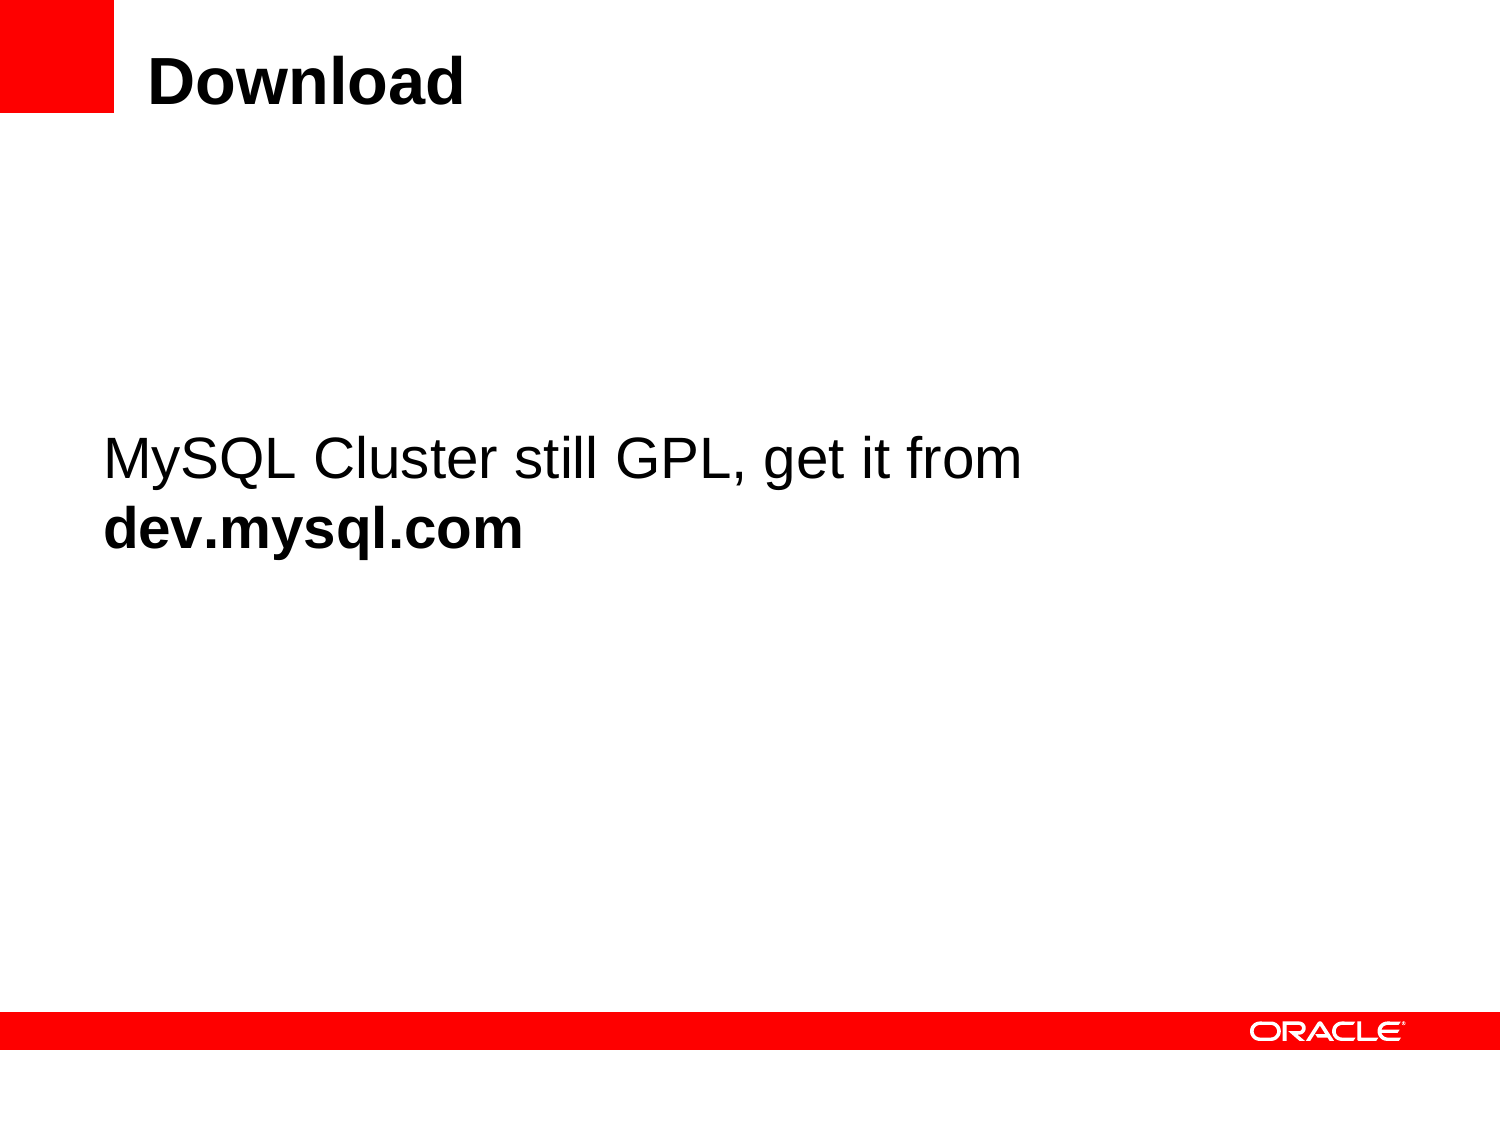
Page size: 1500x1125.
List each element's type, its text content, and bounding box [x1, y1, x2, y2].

picture [0, 0, 114, 113]
picture [0, 1012, 1500, 1050]
title Download [147, 8, 1392, 119]
text_box MySQL Cluster still GPL, get it from dev.mysql.com [88, 412, 1388, 581]
